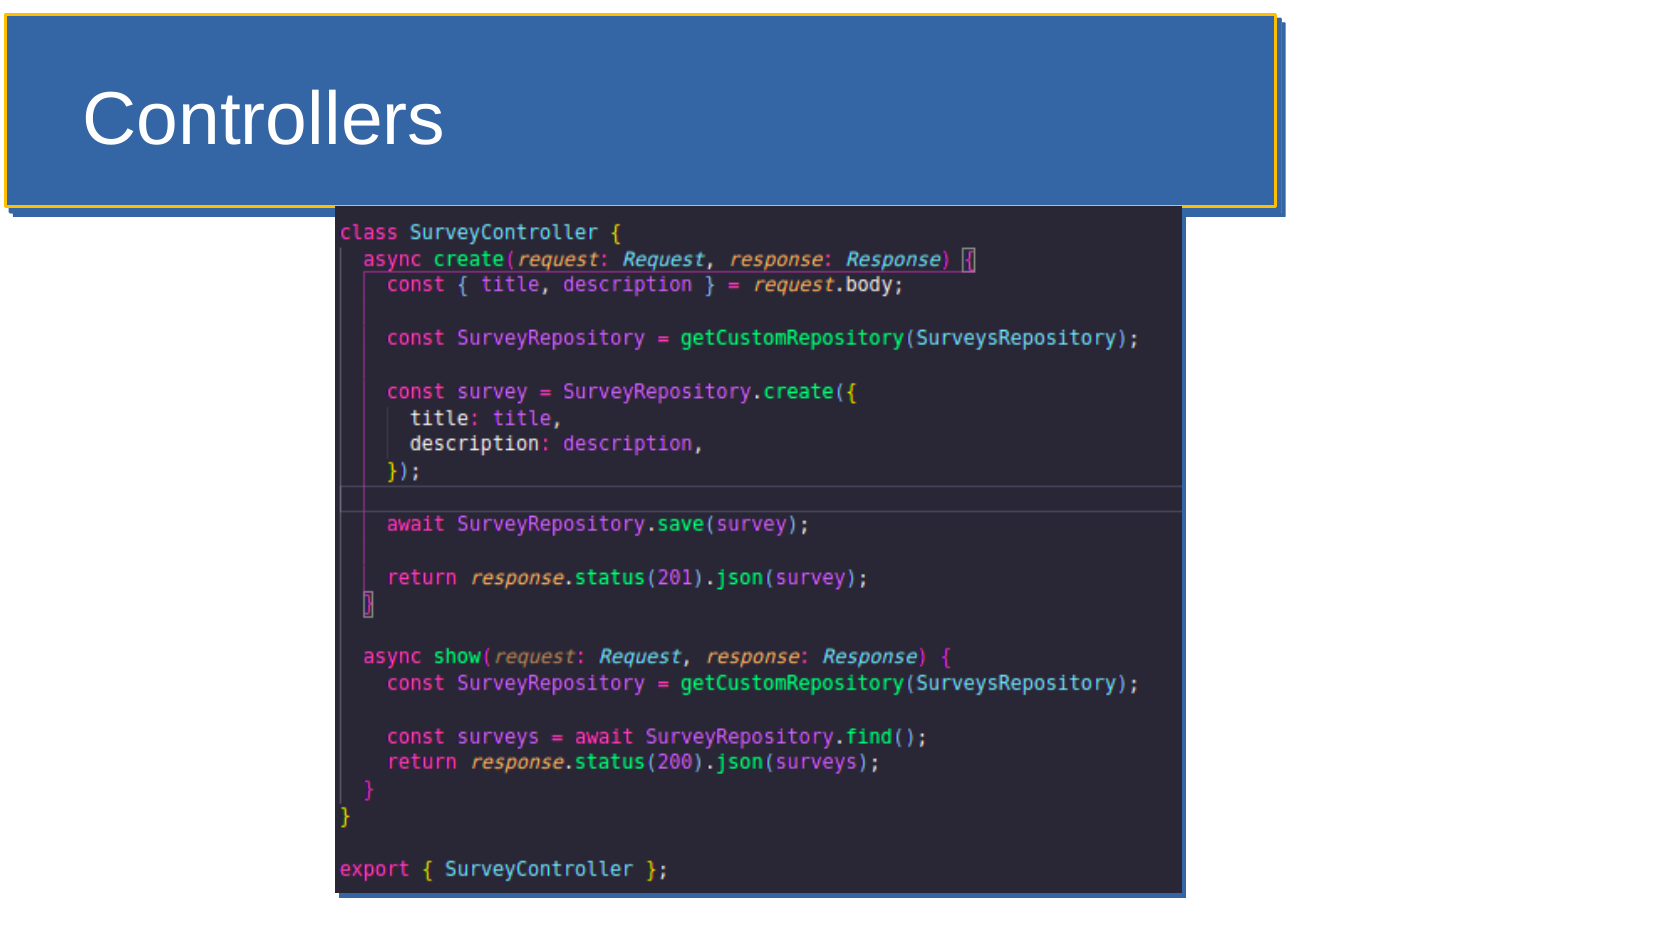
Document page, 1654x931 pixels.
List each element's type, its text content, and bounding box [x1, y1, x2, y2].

picture [335, 206, 1182, 894]
title Controllers [82, 44, 1235, 192]
